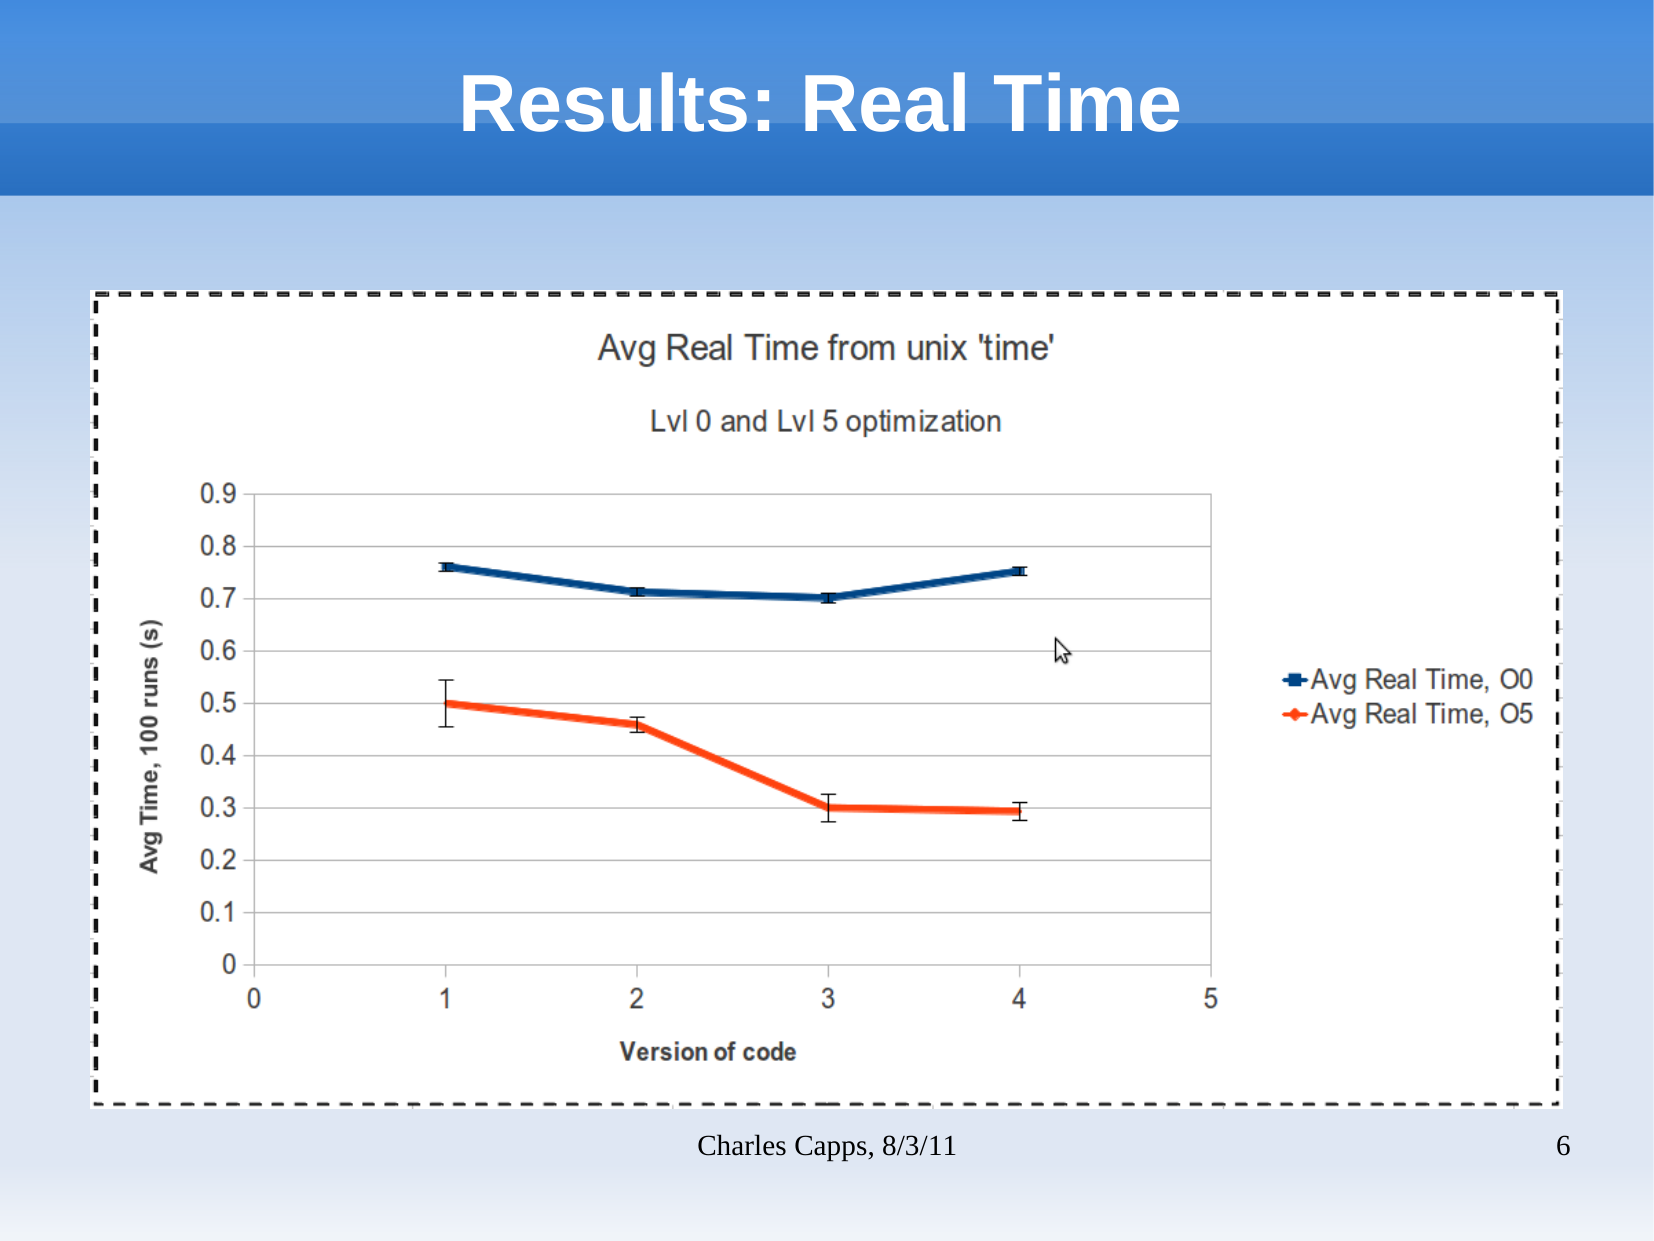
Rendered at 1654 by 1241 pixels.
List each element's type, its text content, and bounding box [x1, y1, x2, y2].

title Results: Real Time [76, 0, 1565, 208]
picture [0, 0, 1654, 1241]
